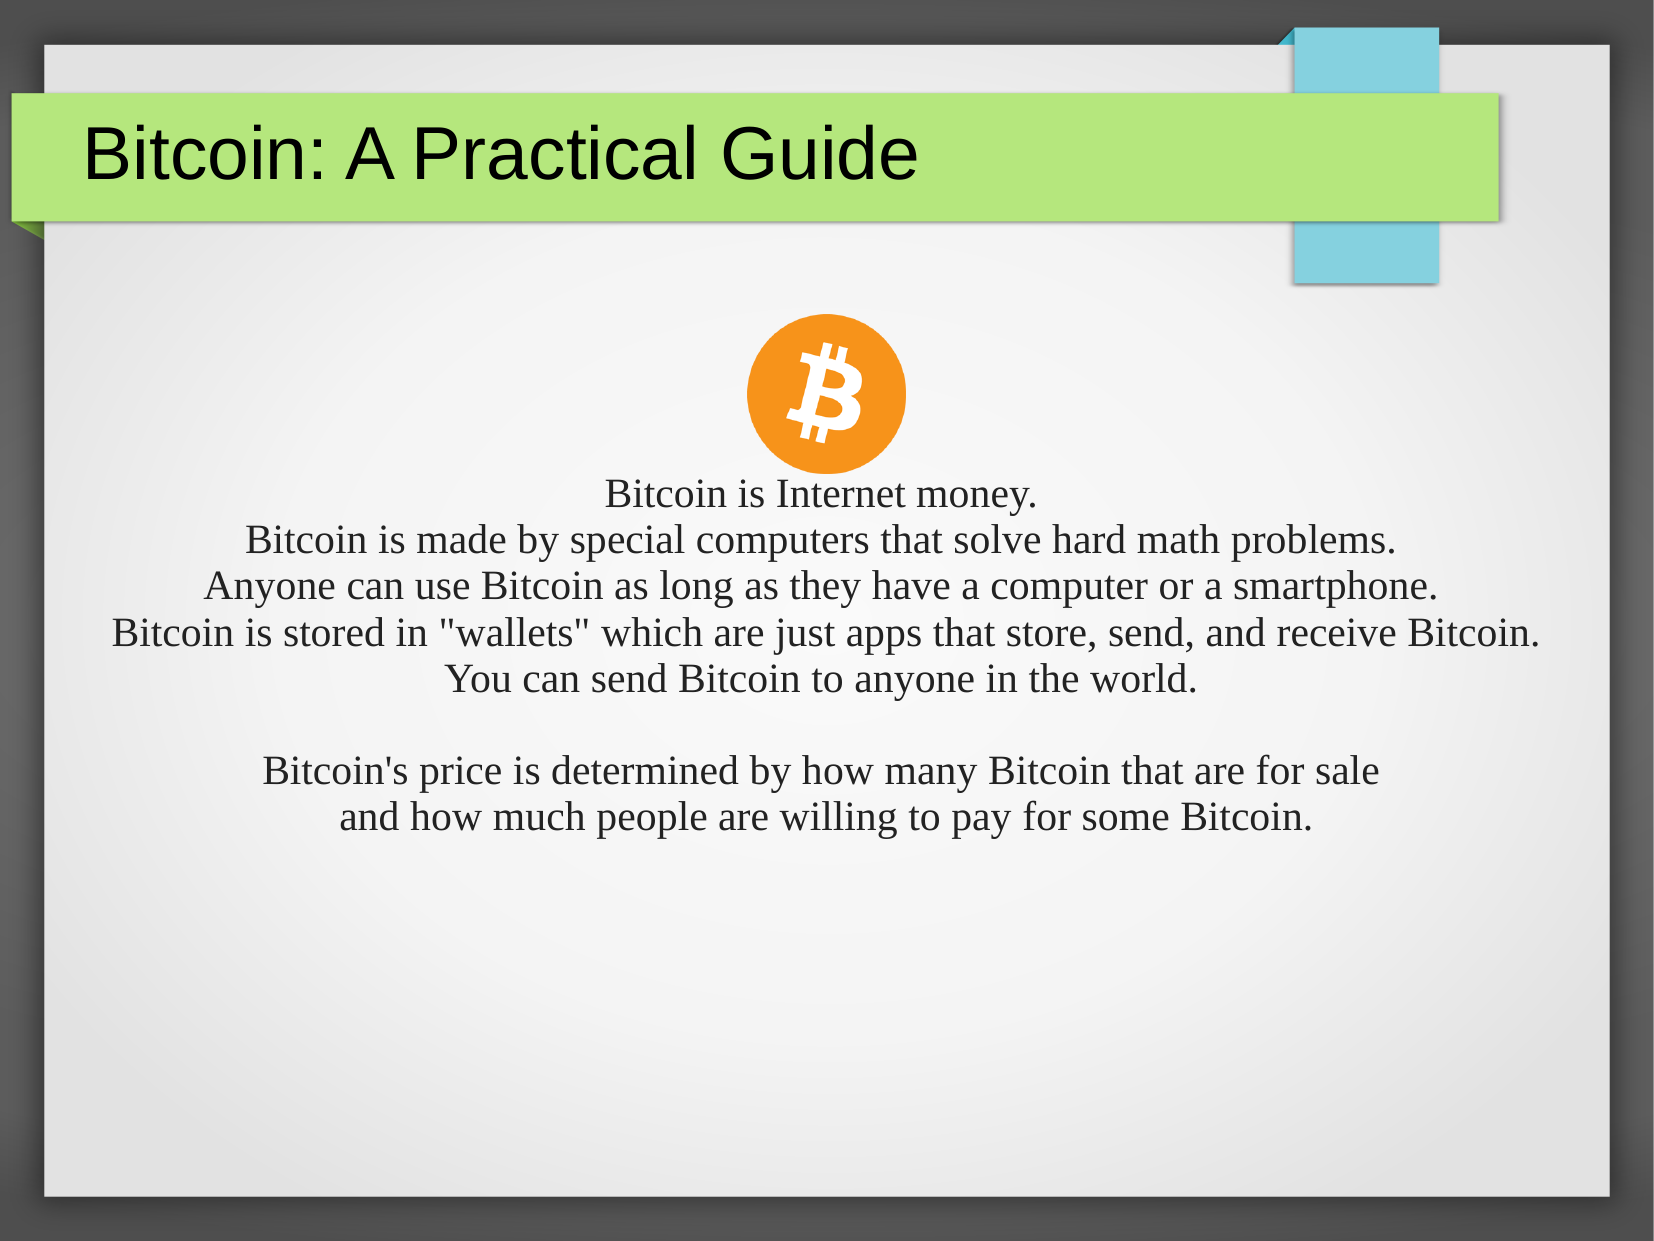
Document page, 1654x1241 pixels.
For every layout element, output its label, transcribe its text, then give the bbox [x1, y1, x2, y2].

title Bitcoin: A Practical Guide [82, 94, 1264, 213]
picture [0, 0, 1654, 1241]
subtitle Bitcoin is Internet money. Bitcoin is made by special computers that solve hard math problems. Anyone can use Bitcoin as long as they have a computer or a smartphone. Bitcoin is stored in "wallets" which are just apps that store, send, and receive Bitcoin. You can send Bitcoin to anyone in the world. Bitcoin's price is determined by how many Bitcoin that are for sale and how much people are willing to pay for some Bitcoin. [82, 295, 1571, 1015]
